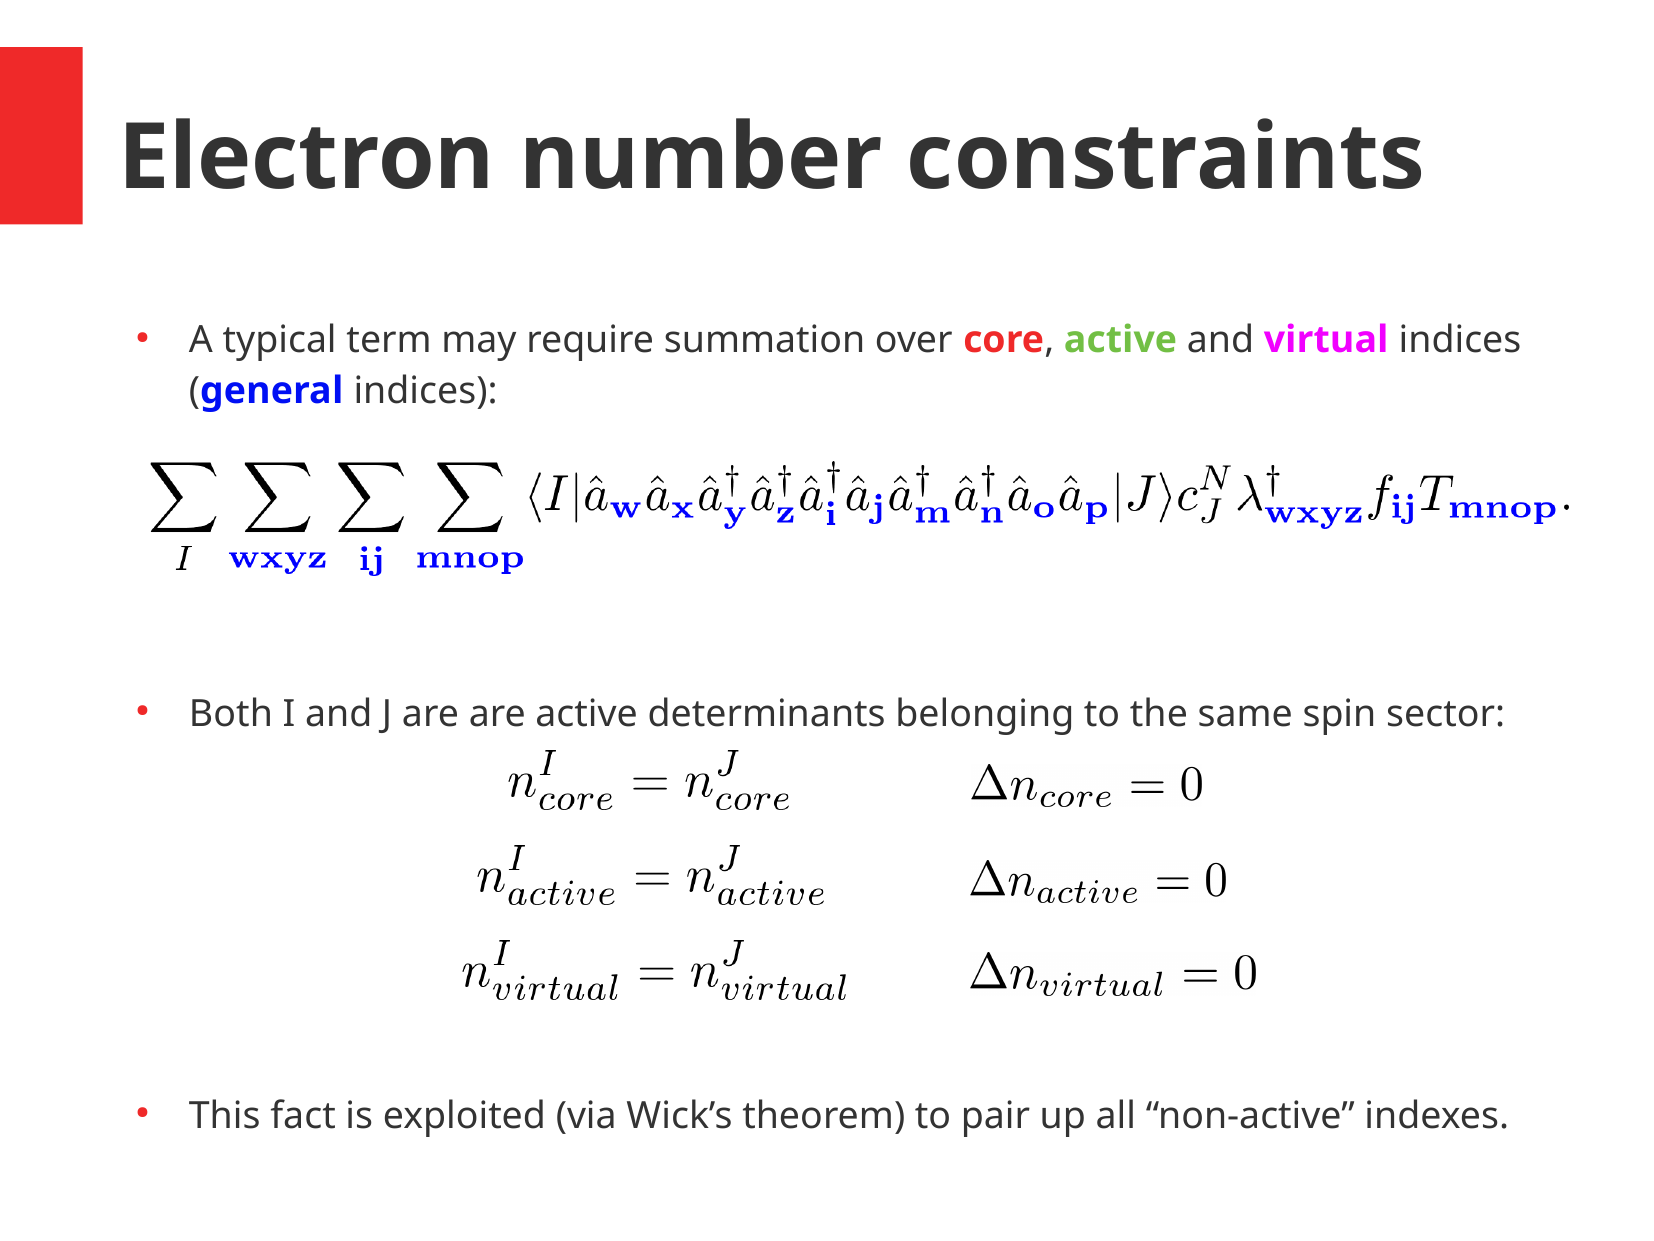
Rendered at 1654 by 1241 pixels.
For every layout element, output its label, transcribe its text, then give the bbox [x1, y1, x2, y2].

picture [508, 750, 789, 810]
list A typical term may require summation over core, active and virtual indices (general indices): Both I and J are are active determinants belonging to the same spin sector: This fact is exploited (via Wick’s theorem) to pair up all “non-active” indexes. [118, 312, 1536, 559]
picture [970, 860, 1226, 903]
picture [477, 845, 824, 905]
picture [971, 764, 1202, 807]
picture [150, 461, 1569, 576]
picture [462, 940, 846, 1000]
title Electron number constraints [118, 45, 1571, 260]
picture [970, 952, 1256, 996]
